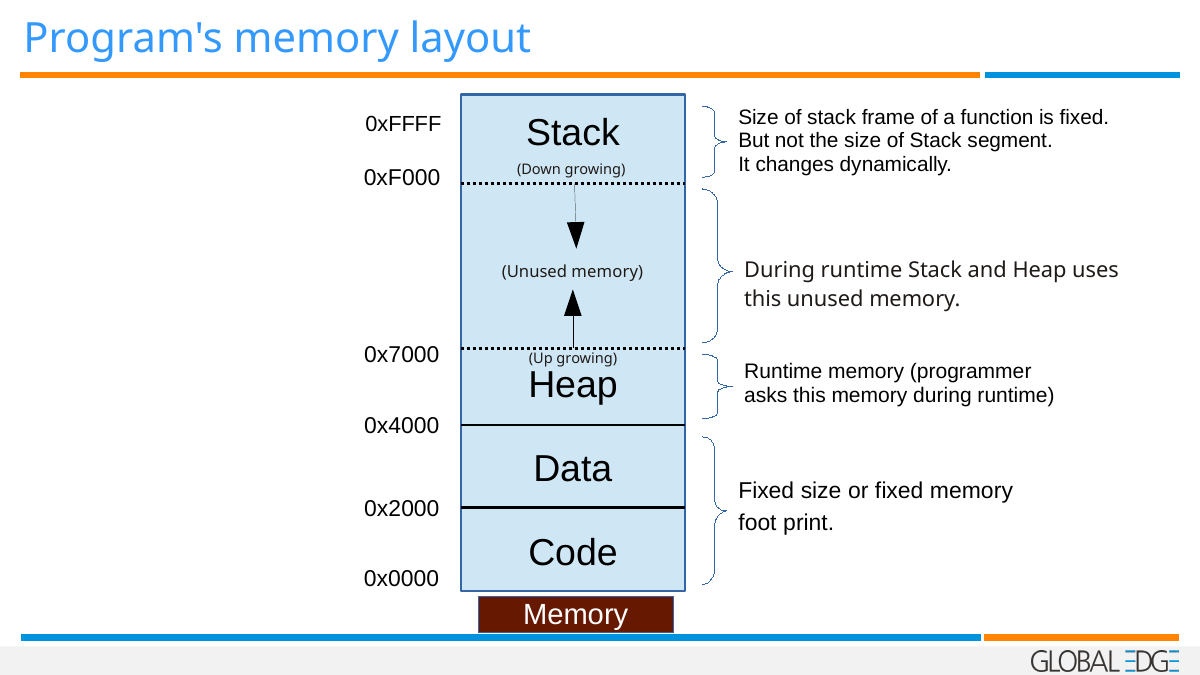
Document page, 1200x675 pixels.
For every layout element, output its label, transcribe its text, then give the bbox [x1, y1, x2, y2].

text_box 0x4000 [348, 413, 455, 438]
text_box 0x7000 [348, 342, 455, 367]
list Fixed size or fixed memory foot print. [738, 477, 1063, 544]
picture [1031, 650, 1179, 672]
list (Unused memory) [501, 259, 668, 284]
list (Up growing) [528, 348, 626, 373]
text_box Stack Heap Data Code [460, 94, 686, 591]
list Runtime memory (programmer asks this memory during runtime) [744, 359, 1069, 426]
title Program's memory layout [12, 9, 1088, 63]
text_box Memory [478, 596, 674, 633]
text_box 0x0000 [348, 566, 455, 591]
text_box 0xFFFF [350, 112, 457, 136]
list Size of stack frame of a function is fixed. But not the size of Stack segment. It changes dynamically. [738, 105, 1128, 189]
text_box 0xF000 [348, 165, 456, 190]
list (Down growing) [513, 158, 656, 190]
text_box 0x2000 [348, 496, 455, 520]
list During runtime Stack and Heap uses this unused memory. [673, 253, 1158, 325]
